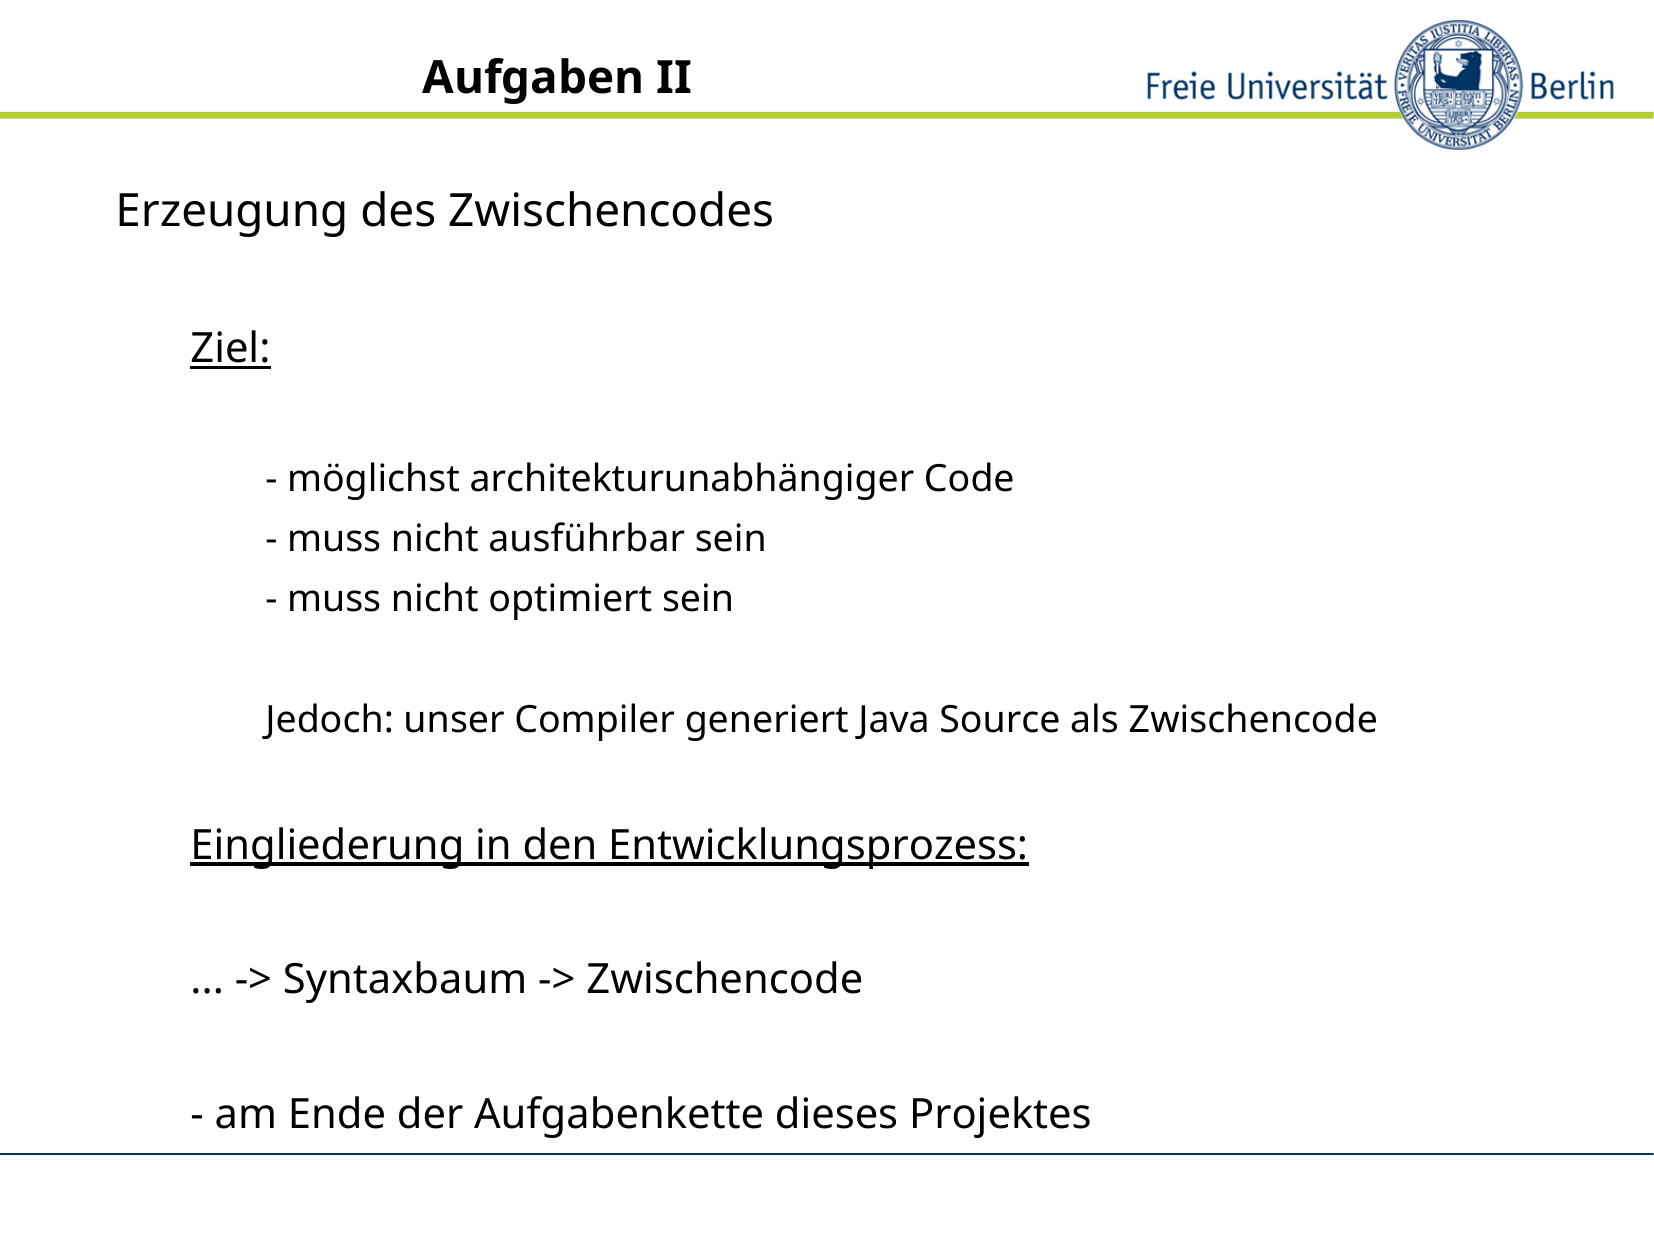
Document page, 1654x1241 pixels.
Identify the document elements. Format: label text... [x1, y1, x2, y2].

picture [1139, 145, 1620, 151]
title Aufgaben II [422, 7, 1654, 145]
list Erzeugung des Zwischencodes Ziel: - möglichst architekturunabhängiger Code - muss nicht ausführbar sein - muss nicht optimiert sein Jedoch: unser Compiler generiert Java Source als Zwischencode Eingliederung in den Entwicklungsprozess: ... -> Syntaxbaum -> Zwischencode - am Ende der Aufgabenkette dieses Projektes [115, 177, 1418, 1097]
